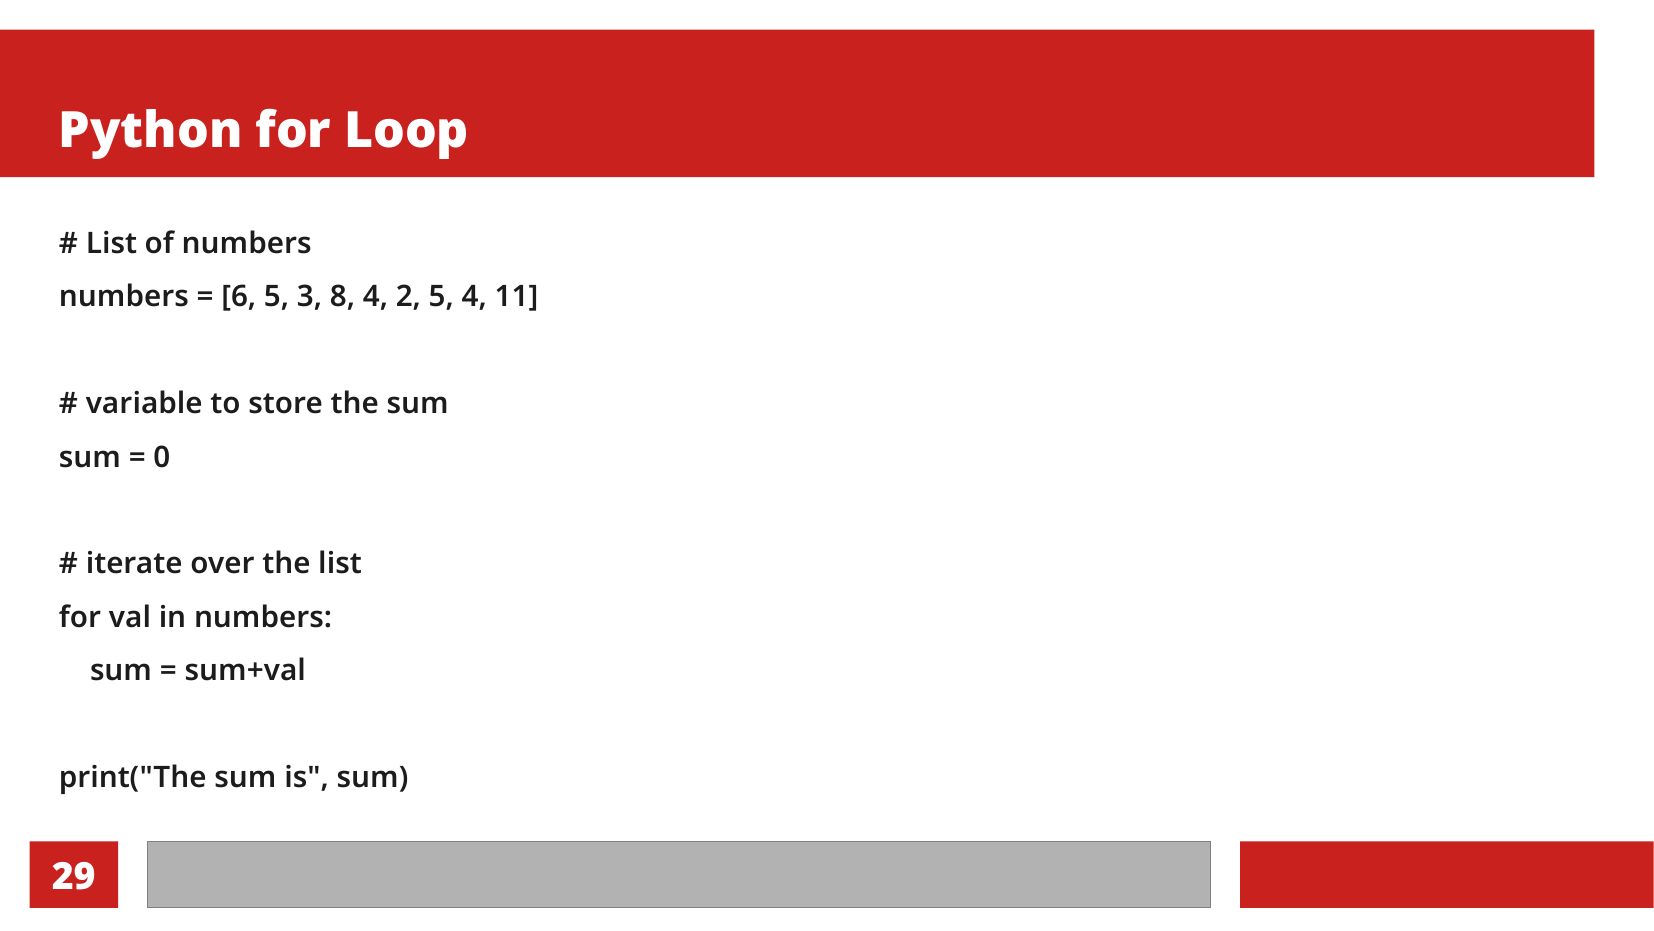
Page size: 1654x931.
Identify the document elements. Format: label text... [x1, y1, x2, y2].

list # List of numbers numbers = [6, 5, 3, 8, 4, 2, 5, 4, 11] # variable to store the sum sum = 0 # iterate over the list for val in numbers: sum = sum+val print("The sum is", sum) [59, 221, 1565, 798]
title Python for Loop [59, 44, 1595, 163]
